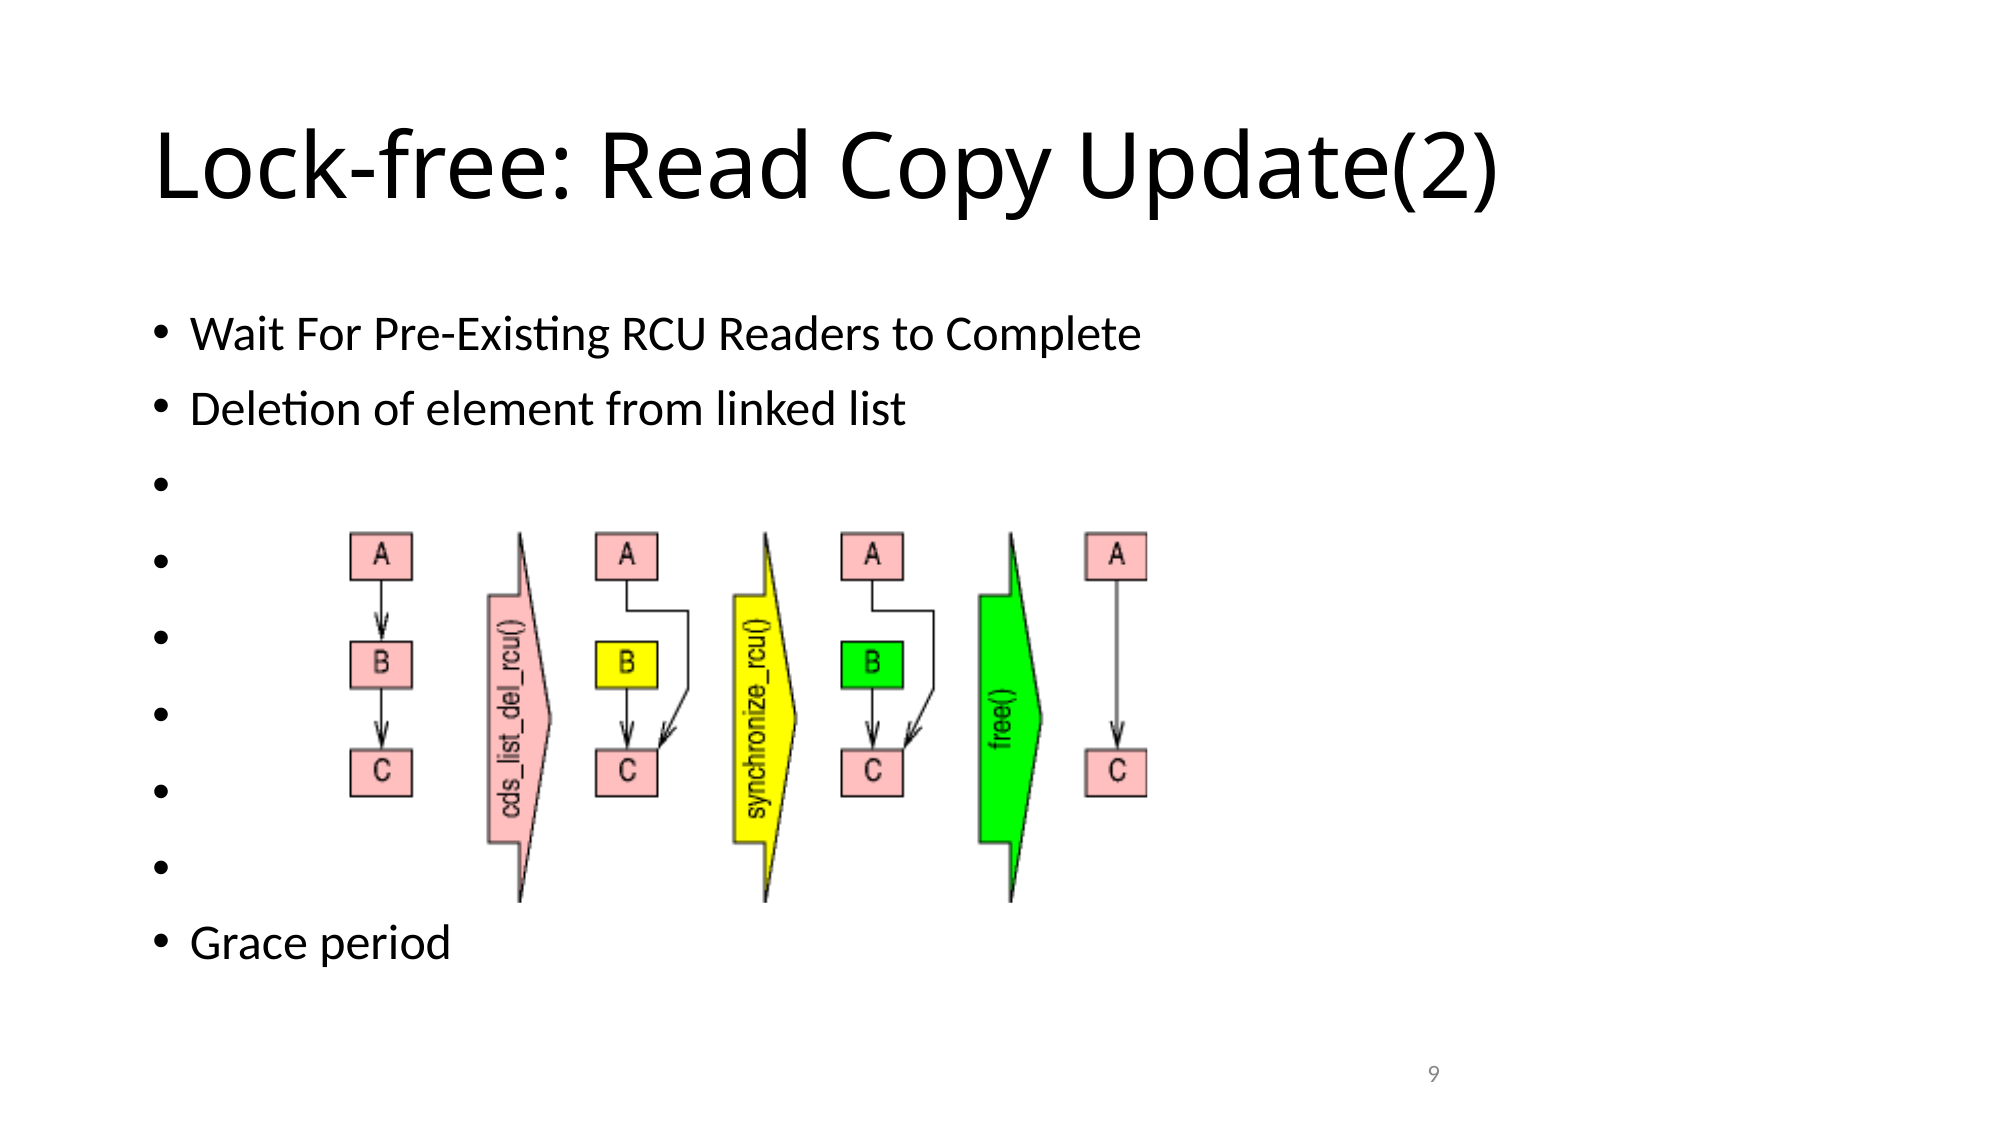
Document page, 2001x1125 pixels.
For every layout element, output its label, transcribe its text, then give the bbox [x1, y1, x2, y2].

title Lock-free: Read Copy Update(2) [137, 59, 1863, 278]
list Wait For Pre-Existing RCU Readers to Complete Deletion of element from linked list Grace period [137, 299, 1863, 1014]
text_box [1412, 1042, 1863, 1103]
picture [348, 530, 1148, 903]
